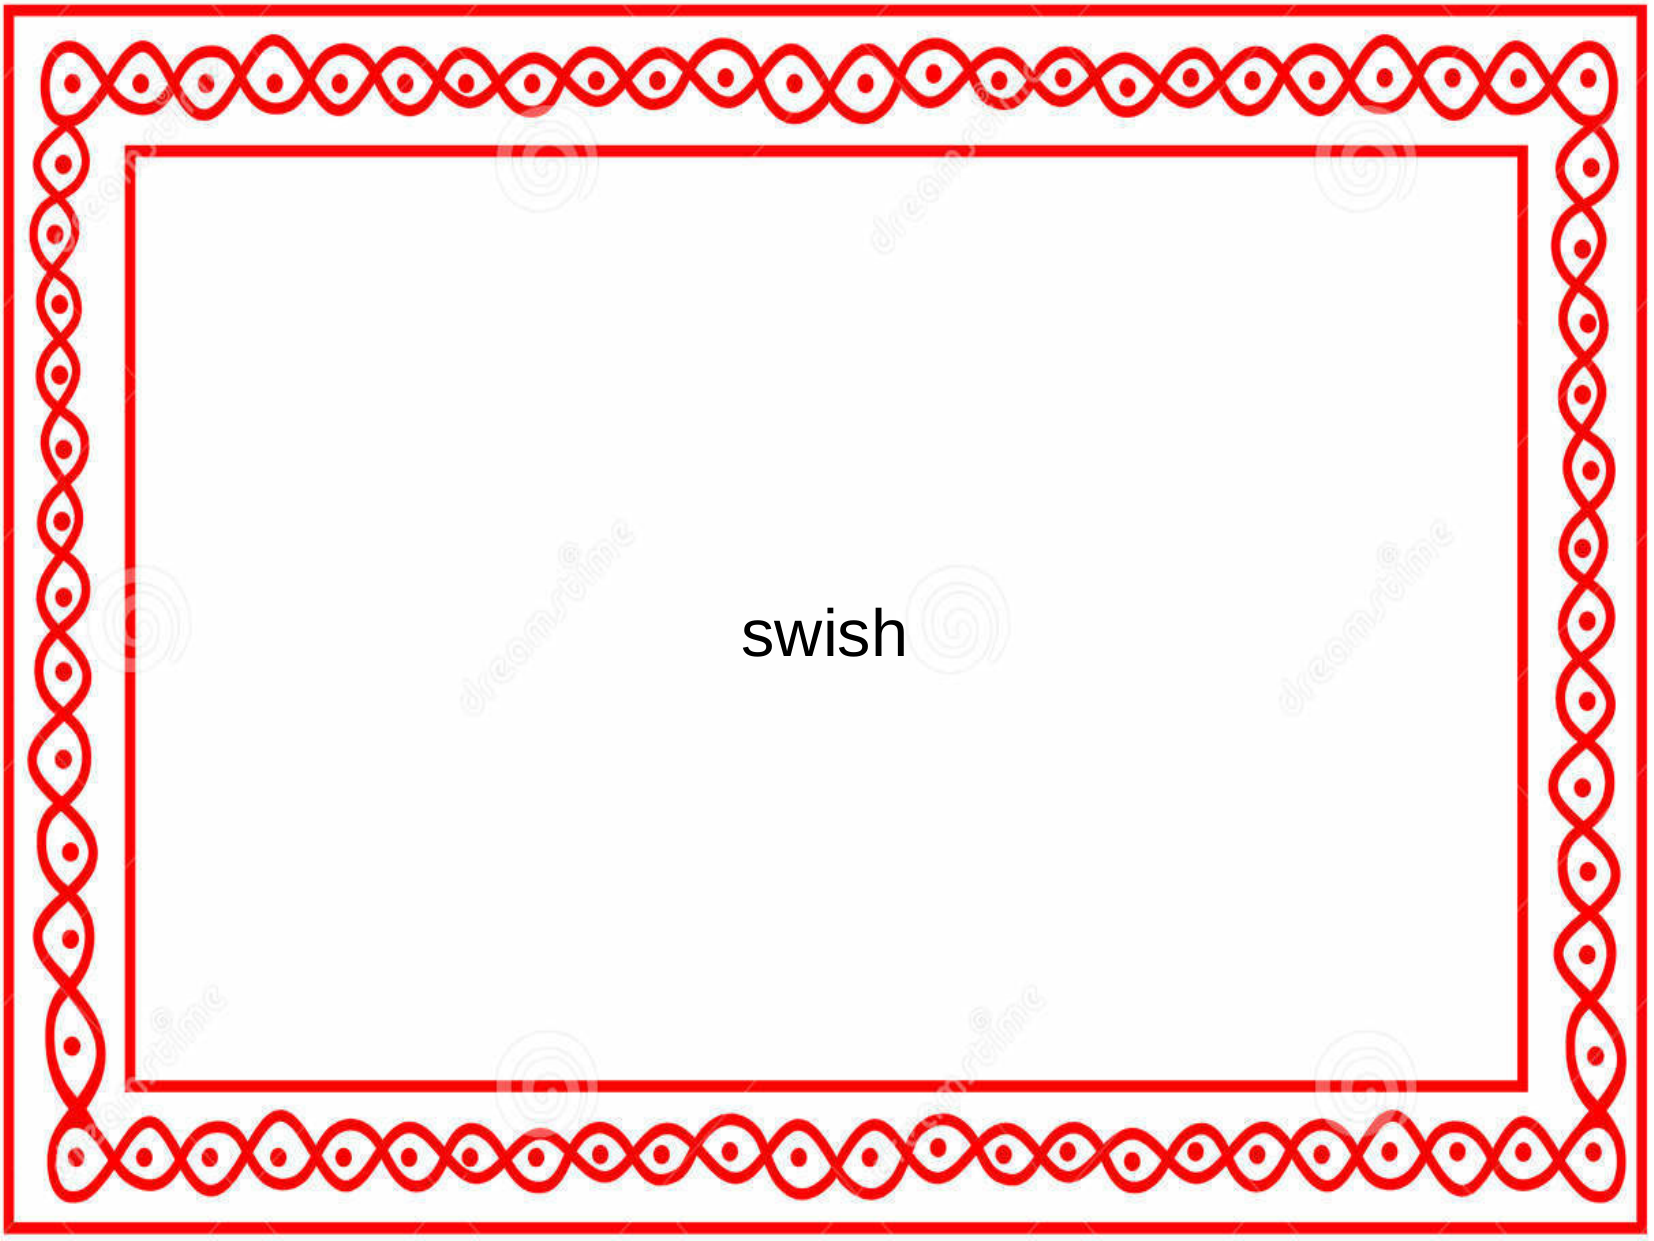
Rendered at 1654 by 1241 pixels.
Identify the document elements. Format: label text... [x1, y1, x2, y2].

picture [0, 0, 1654, 1241]
subtitle swish [135, 152, 1516, 1114]
